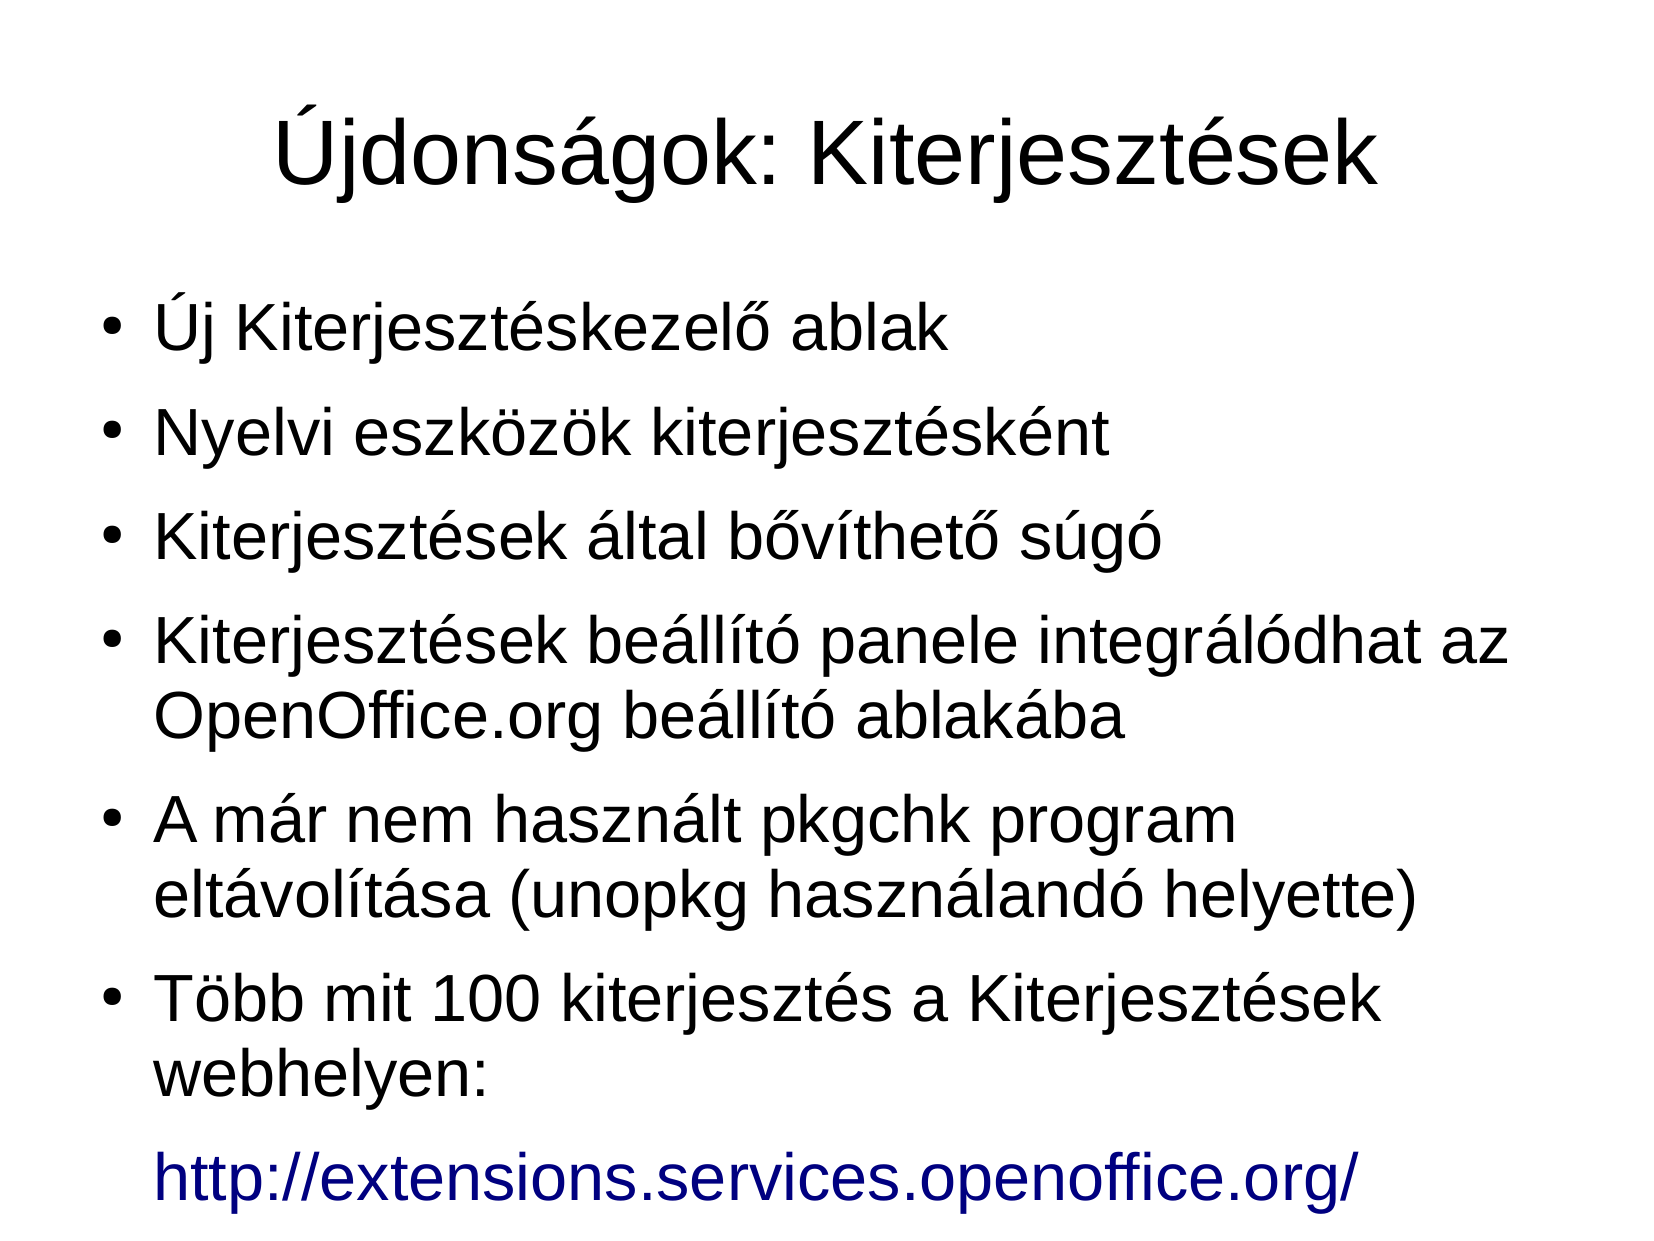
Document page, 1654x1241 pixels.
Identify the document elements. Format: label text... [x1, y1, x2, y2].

list Új Kiterjesztéskezelő ablak Nyelvi eszközök kiterjesztésként Kiterjesztések által bővíthető súgó Kiterjesztések beállító panele integrálódhat az OpenOffice.org beállító ablakába A már nem használt pkgchk program eltávolítása (unopkg használandó helyette) Több mit 100 kiterjesztés a Kiterjesztések webhelyen: http://extensions.services.openoffice.org/ [82, 290, 1571, 1216]
title Újdonságok: Kiterjesztések [82, 49, 1571, 257]
